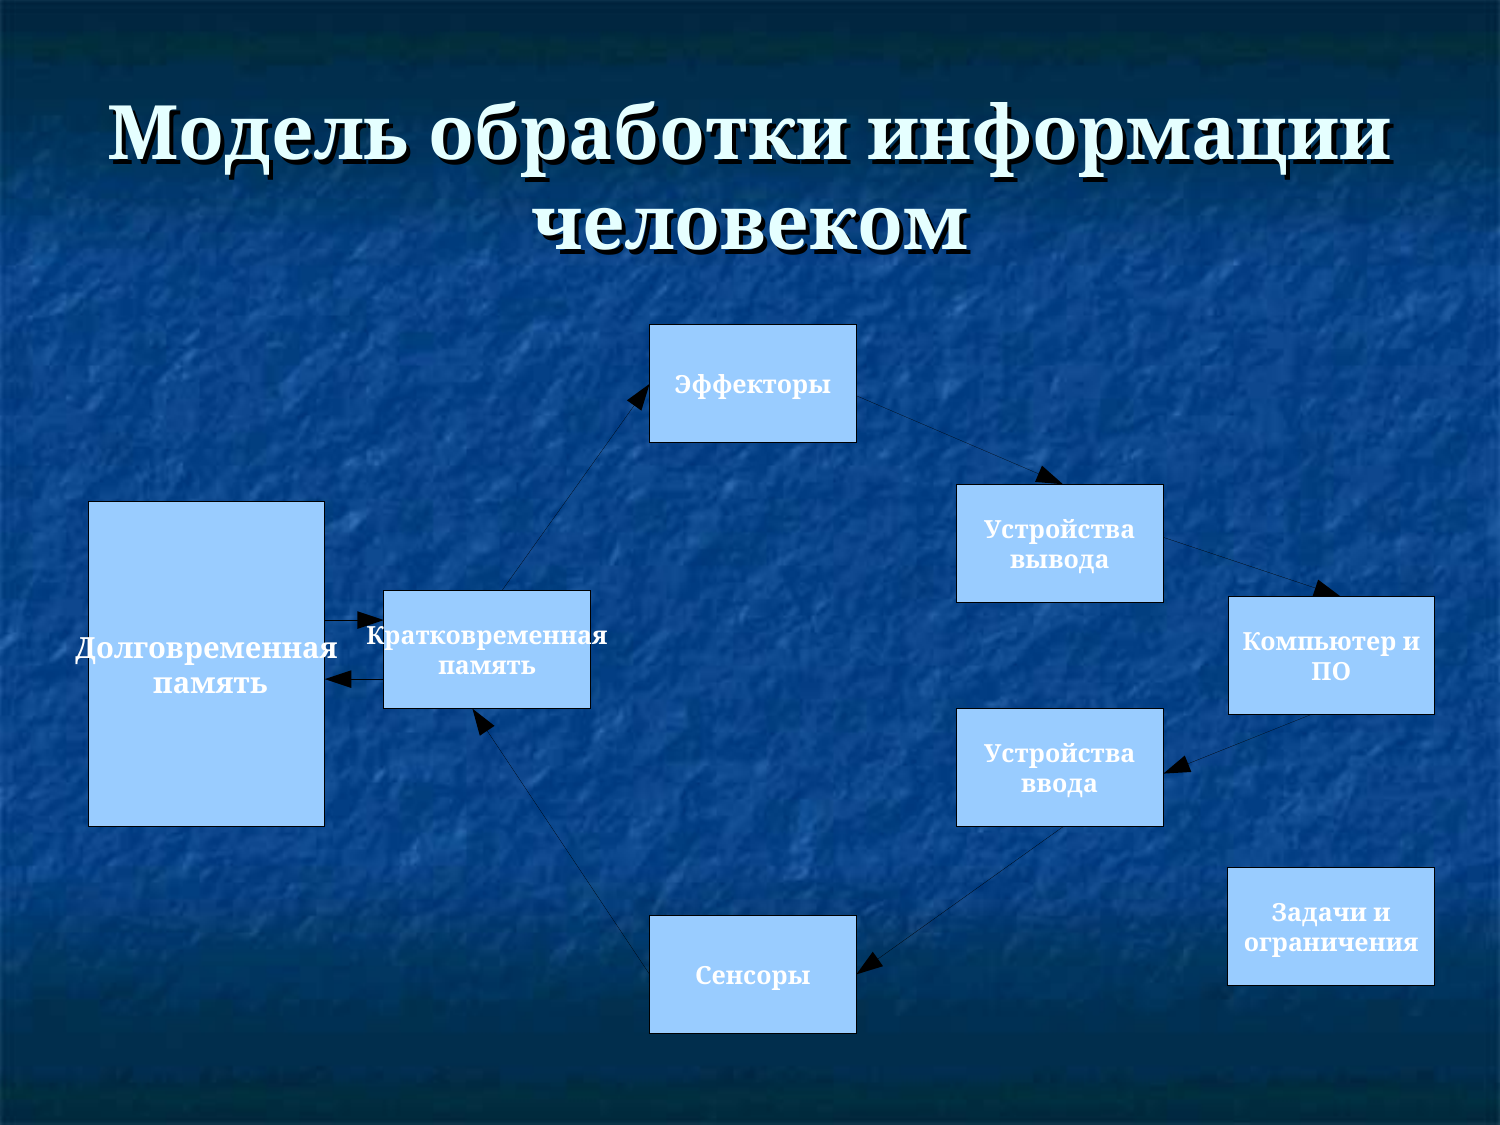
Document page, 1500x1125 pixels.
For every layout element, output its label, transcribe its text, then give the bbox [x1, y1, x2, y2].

text_box Долговременная память [88, 501, 325, 827]
text_box Компьютер и ПО [1228, 596, 1435, 715]
text_box Задачи и ограничения [1227, 867, 1435, 986]
picture [0, 0, 1500, 1125]
text_box Устройства ввода [956, 708, 1164, 827]
text_box Кратковременная память [383, 590, 591, 709]
text_box Эффекторы [649, 324, 857, 443]
title Модель обработки информации человеком [75, 57, 1426, 293]
text_box Устройства вывода [956, 484, 1164, 603]
text_box Сенсоры [649, 915, 857, 1034]
